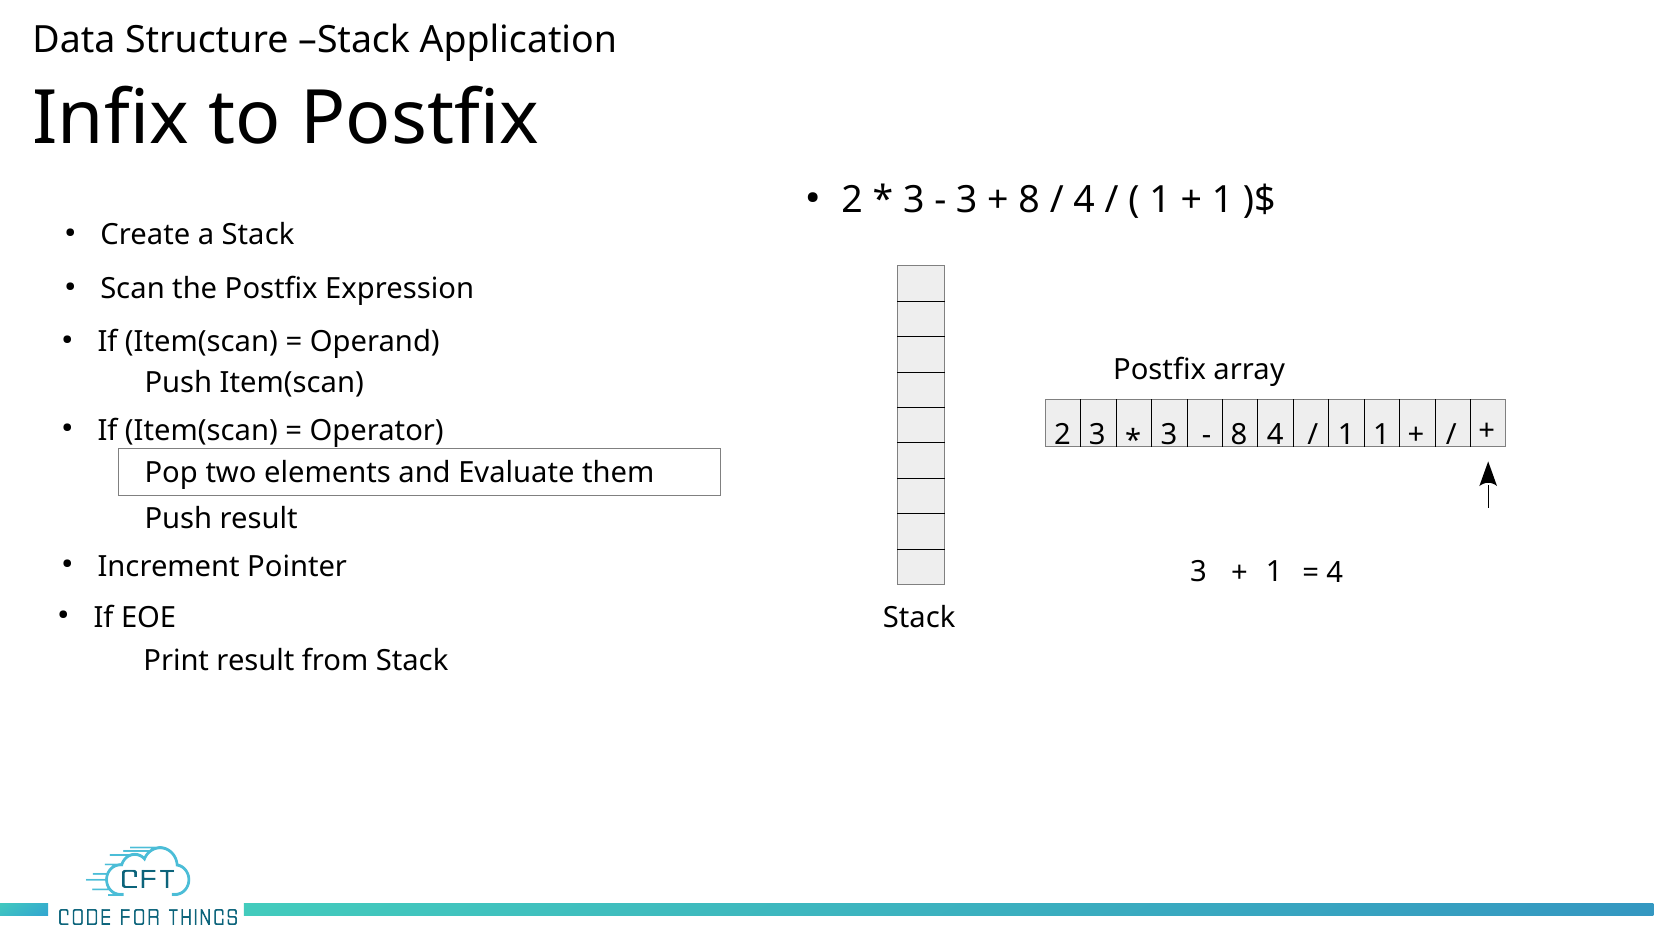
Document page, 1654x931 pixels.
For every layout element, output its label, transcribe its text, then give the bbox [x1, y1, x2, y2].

text_box [1436, 399, 1470, 405]
text_box Print result from Stack [93, 631, 615, 691]
text_box 4 [1252, 405, 1292, 455]
text_box + [1407, 405, 1431, 455]
text_box / [1292, 405, 1341, 455]
text_box [897, 265, 945, 301]
text_box 3 [1175, 543, 1216, 593]
text_box [1400, 399, 1435, 405]
text_box - [1187, 405, 1236, 455]
text_box 3 [1145, 405, 1187, 455]
text_box 2 * 3 - 3 + 8 / 4 / ( 1 + 1 )$ [791, 165, 1377, 225]
text_box Push Item(scan) [94, 373, 426, 401]
text_box If EOE [43, 588, 375, 638]
text_box 1 [1372, 405, 1407, 455]
text_box Pop two elements and Evaluate them [94, 443, 709, 502]
text_box If (Item(scan) = Operand) [47, 312, 491, 373]
text_box Scan the Postfix Expression [50, 259, 537, 319]
text_box [1117, 399, 1151, 411]
text_box + [1216, 543, 1271, 593]
text_box If (Item(scan) = Operator) [47, 401, 496, 461]
text_box Increment Pointer [47, 537, 621, 597]
text_box [897, 373, 945, 407]
text_box [1223, 399, 1257, 405]
text_box Postfix array [1098, 340, 1312, 390]
text_box * [1110, 411, 1159, 461]
title Data Structure –Stack Application Infix to Postfix [32, 12, 1536, 166]
text_box [1294, 399, 1328, 405]
text_box [897, 550, 945, 585]
text_box [1045, 399, 1080, 405]
text_box + [1463, 401, 1518, 451]
picture [59, 846, 237, 925]
text_box [1081, 399, 1116, 405]
text_box / [1431, 405, 1471, 455]
text_box 8 [1236, 405, 1252, 455]
text_box = 4 [1287, 543, 1382, 593]
text_box [897, 337, 945, 372]
text_box 3 [1074, 405, 1123, 455]
text_box [1188, 399, 1222, 405]
text_box [897, 302, 945, 336]
text_box [897, 443, 945, 478]
text_box Push result [94, 490, 426, 550]
text_box [709, 448, 721, 496]
text_box Stack [868, 588, 979, 638]
text_box 1 [1271, 543, 1287, 593]
text_box [1365, 399, 1399, 405]
text_box Create a Stack [50, 206, 355, 266]
text_box [1152, 399, 1187, 405]
text_box 1 [1341, 405, 1372, 455]
text_box [897, 514, 945, 549]
text_box [1258, 399, 1293, 405]
text_box 2 [1039, 405, 1074, 455]
text_box [897, 408, 945, 442]
text_box [1329, 399, 1364, 405]
text_box [897, 479, 945, 513]
